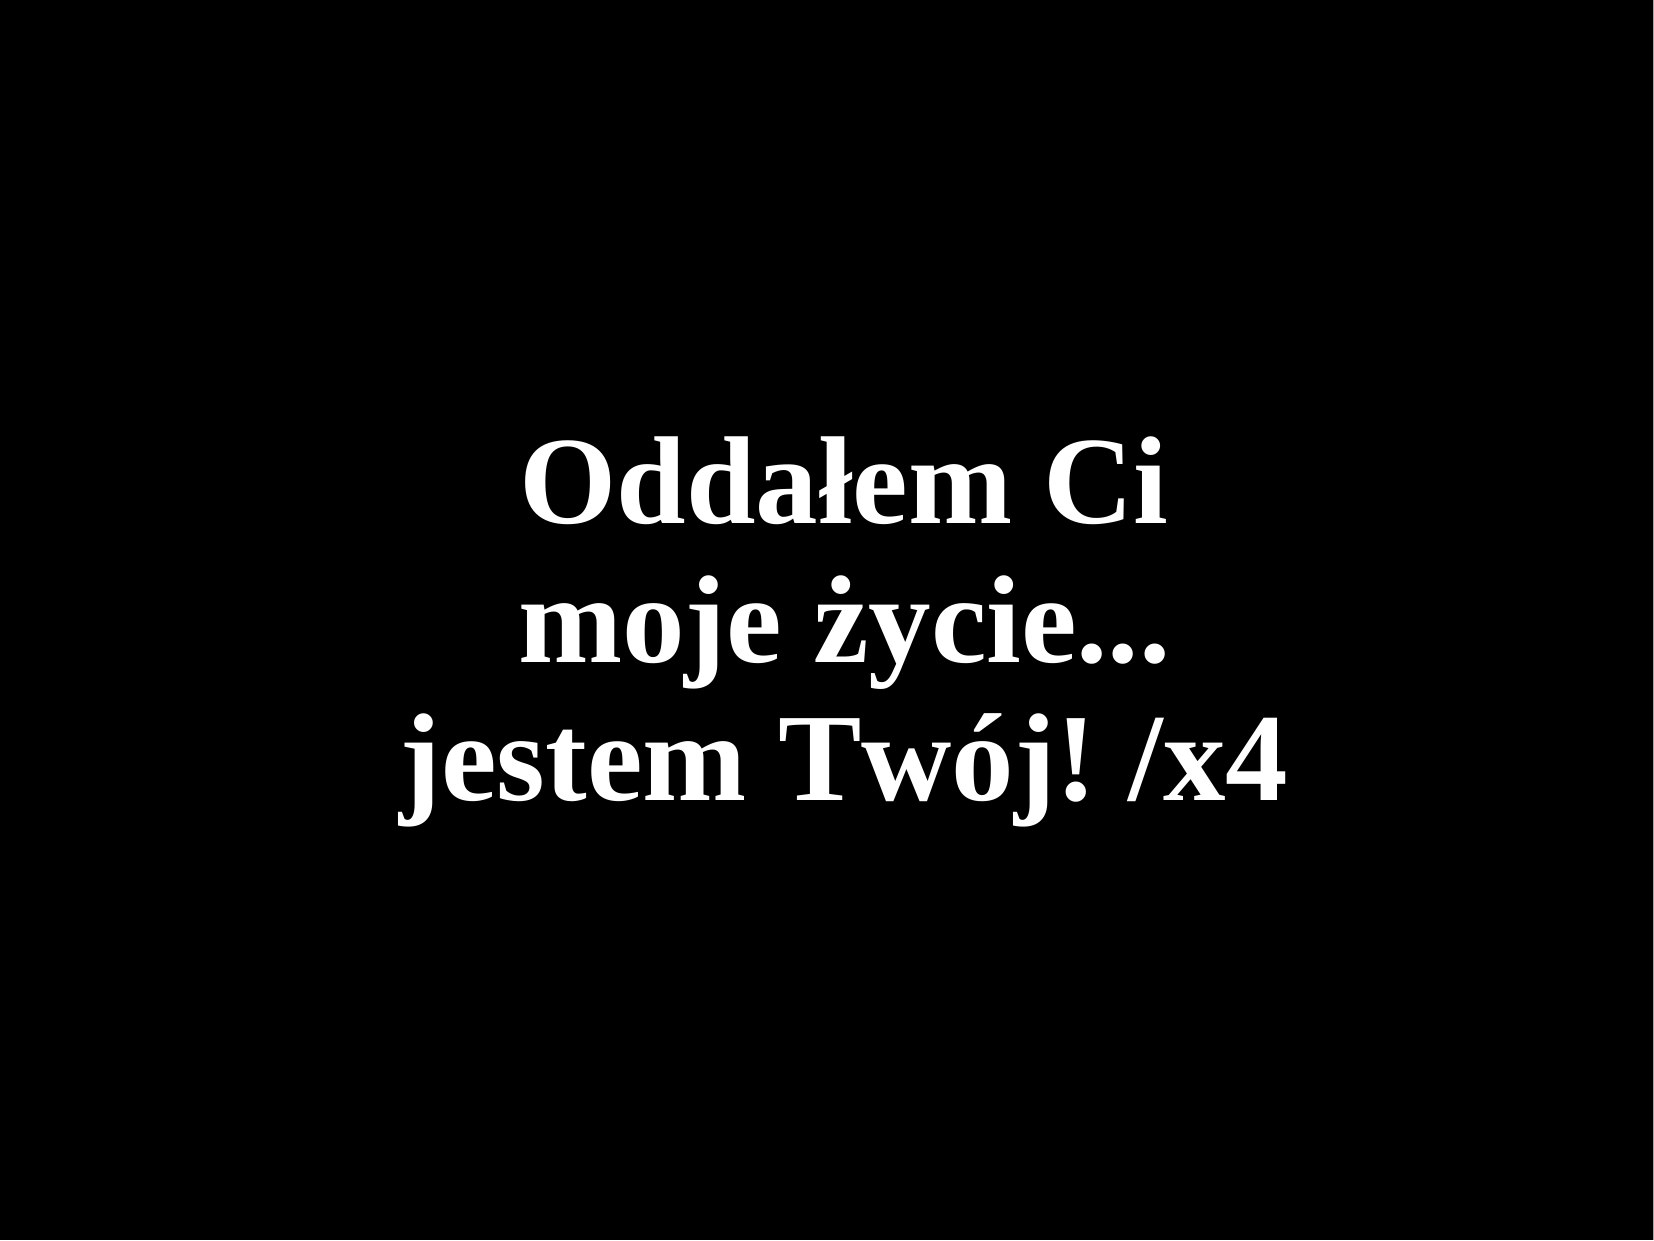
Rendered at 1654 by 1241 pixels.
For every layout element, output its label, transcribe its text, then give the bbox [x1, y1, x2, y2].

subtitle Oddałem Ci moje życie... jestem Twój! /x4 [0, 0, 1654, 1241]
